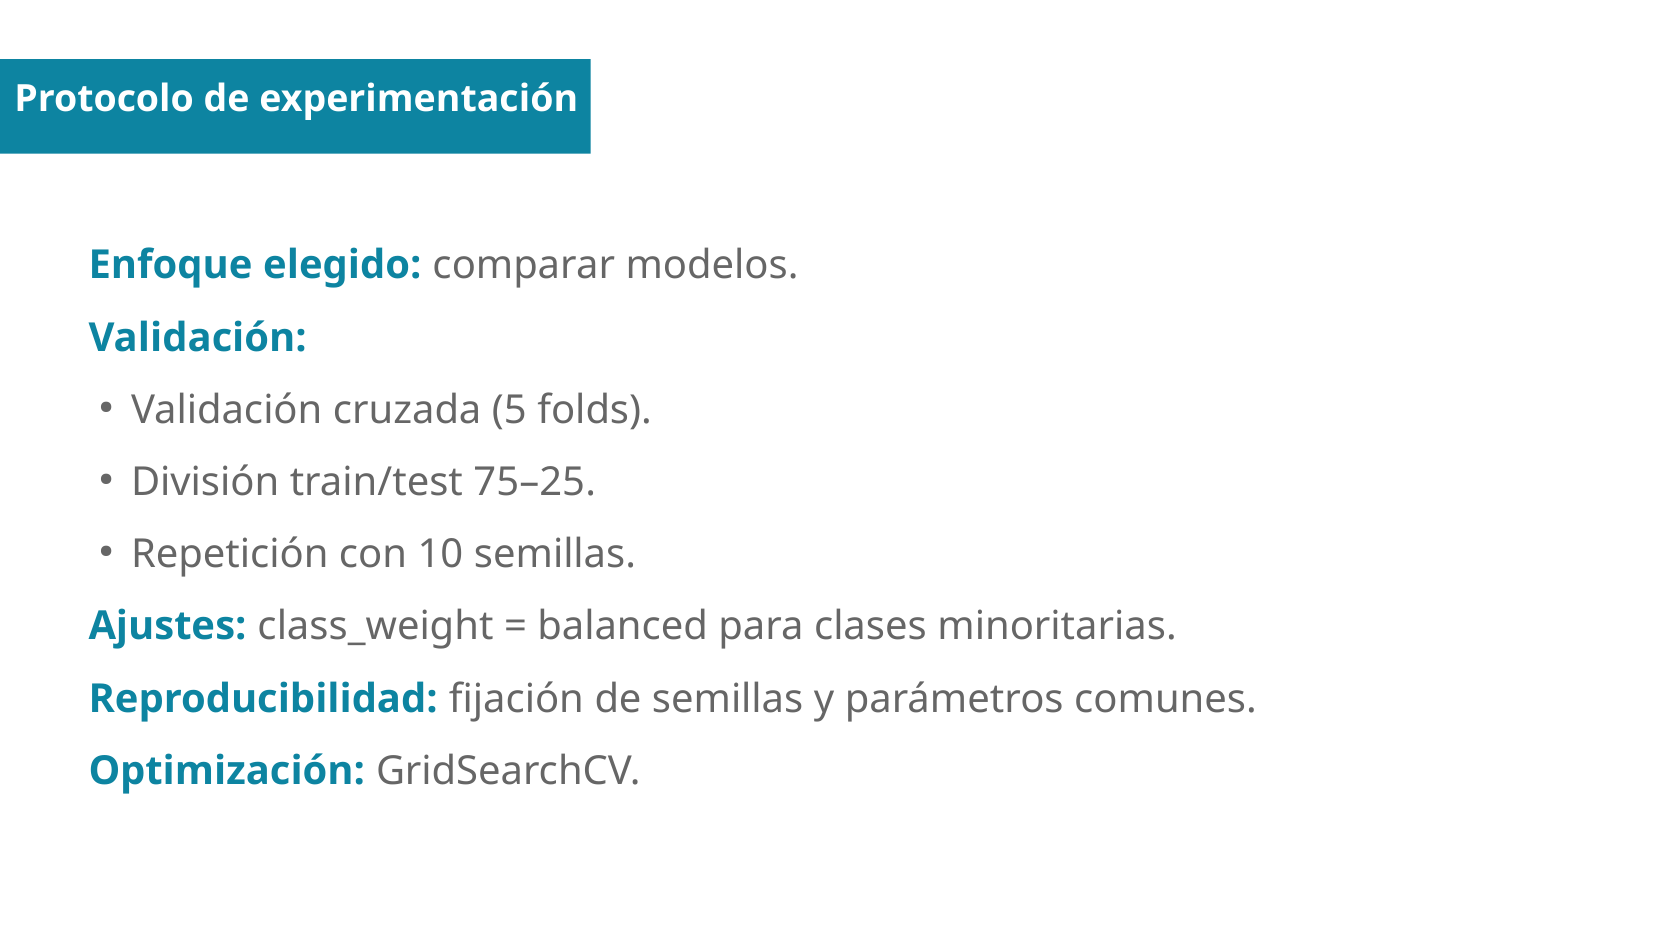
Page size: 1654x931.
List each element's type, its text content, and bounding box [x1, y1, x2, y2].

title Protocolo de experimentación [0, 47, 579, 148]
list Enfoque elegido: comparar modelos. Validación: Validación cruzada (5 folds). División train/test 75–25. Repetición con 10 semillas. Ajustes: class_weight = balanced para clases minoritarias. Reproducibilidad: fijación de semillas y parámetros comunes. Optimización: GridSearchCV. [88, 236, 1477, 798]
